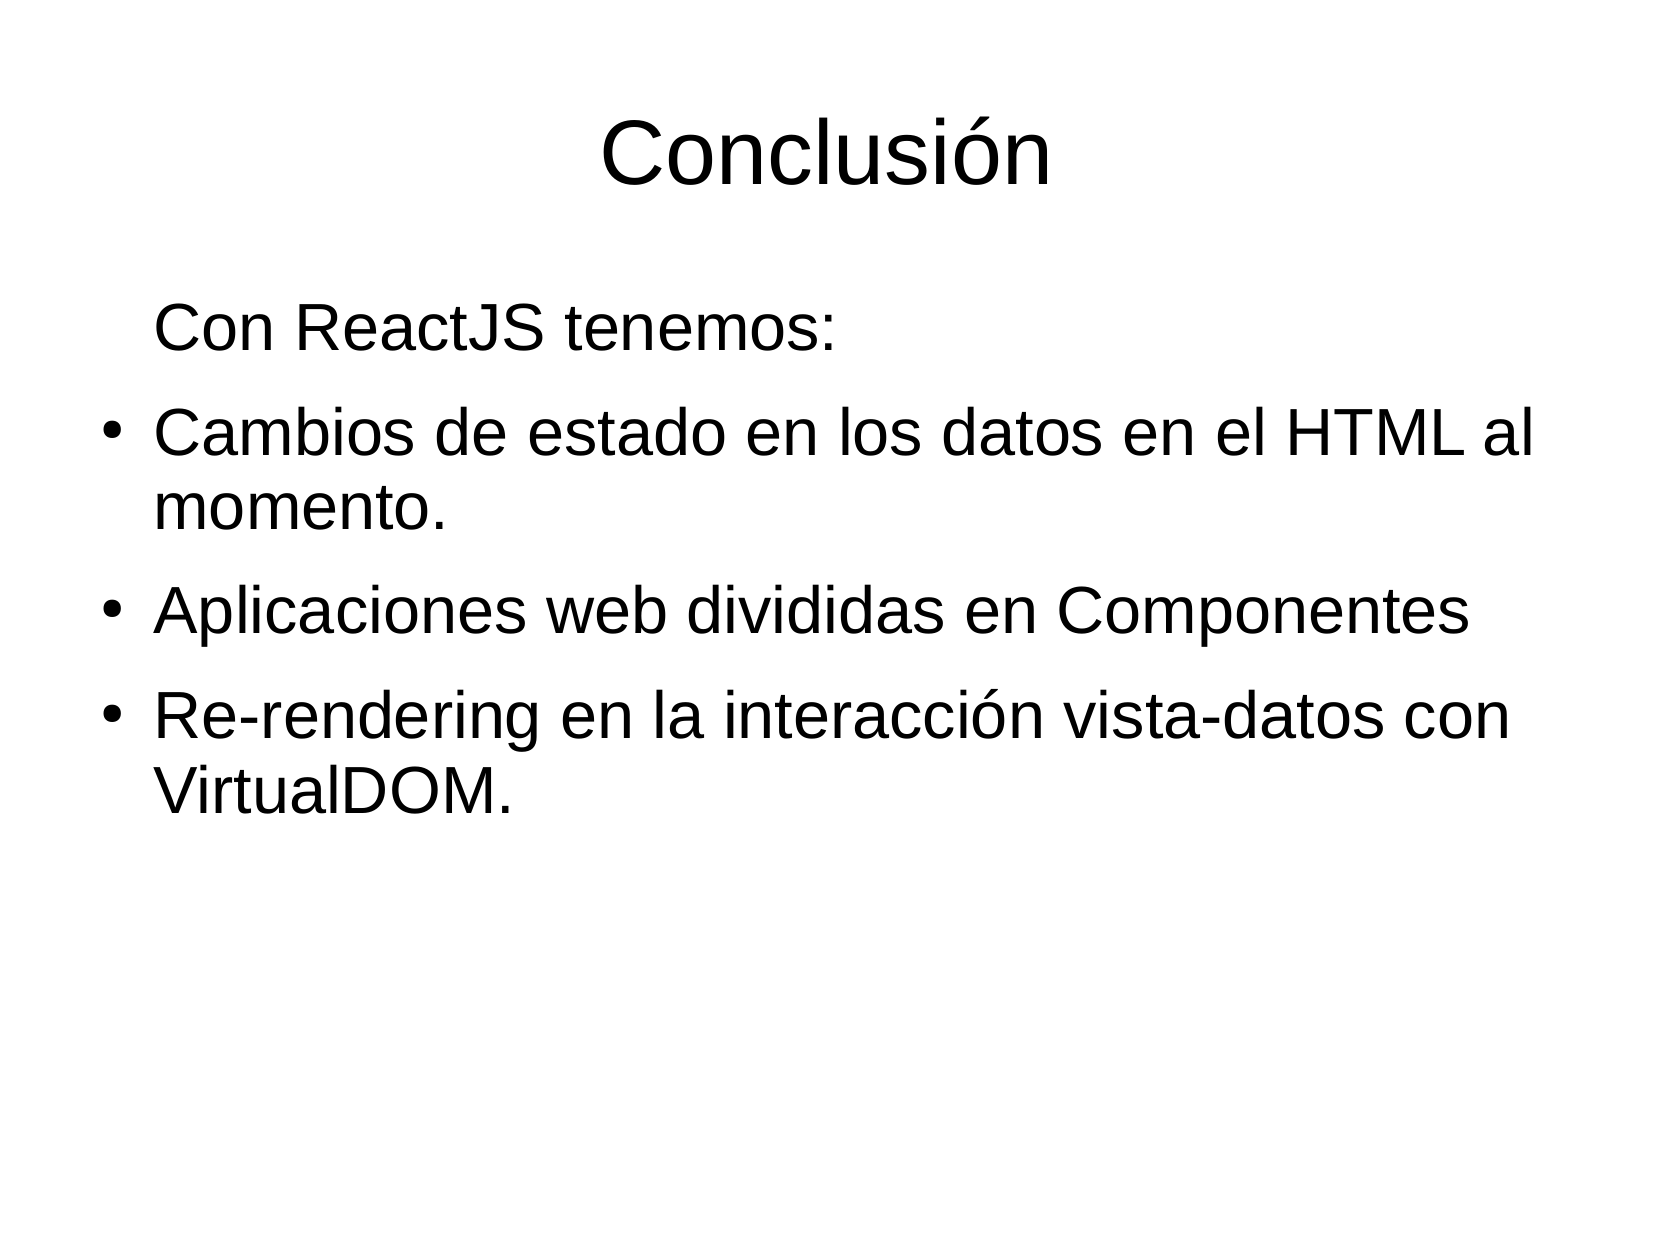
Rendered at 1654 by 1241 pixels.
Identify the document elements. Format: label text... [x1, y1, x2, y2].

list Con ReactJS tenemos: Cambios de estado en los datos en el HTML al momento. Aplicaciones web divididas en Componentes Re-rendering en la interacción vista-datos con VirtualDOM. [82, 290, 1571, 1010]
title Conclusión [82, 49, 1571, 257]
